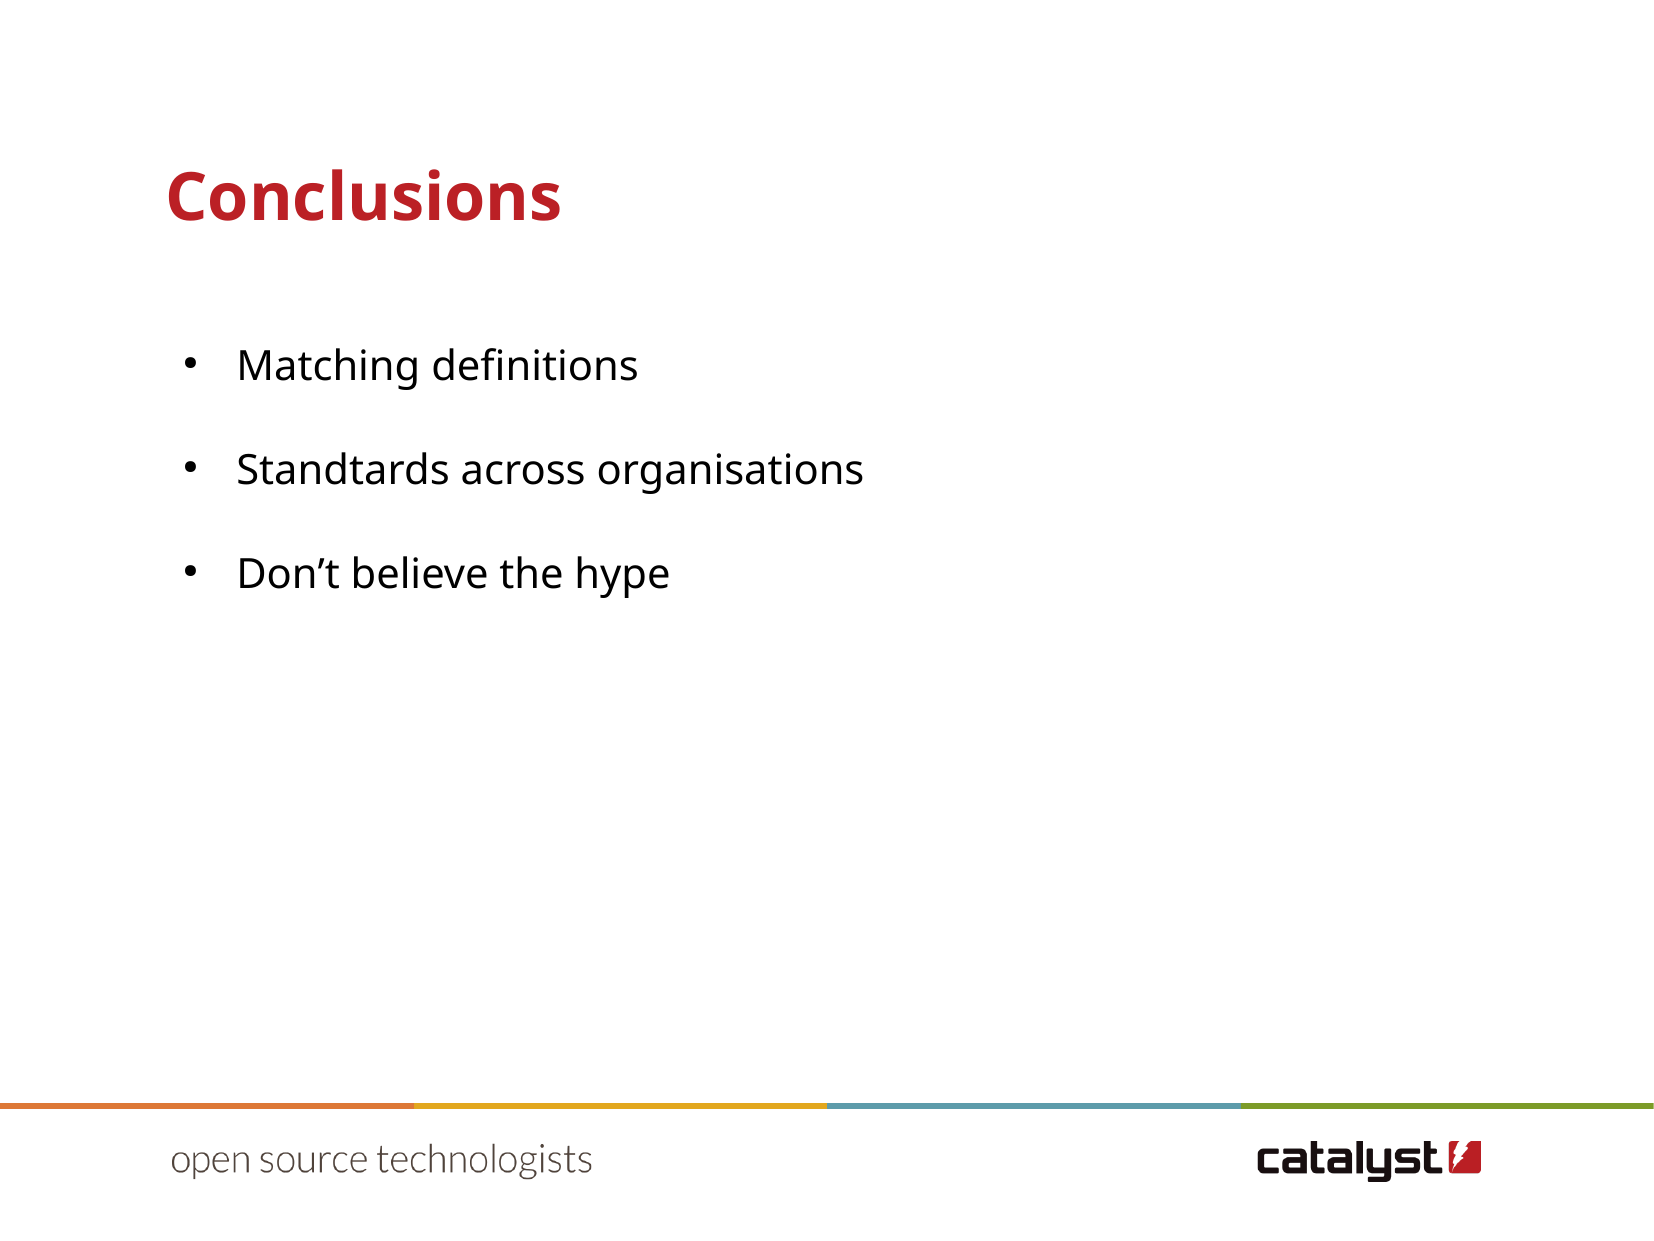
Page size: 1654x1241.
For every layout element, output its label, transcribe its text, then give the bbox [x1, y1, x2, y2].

picture [0, 1103, 1654, 1182]
list Matching definitions Standtards across organisations Don’t believe the hype [165, 307, 1489, 1027]
title Conclusions [165, 90, 1489, 298]
